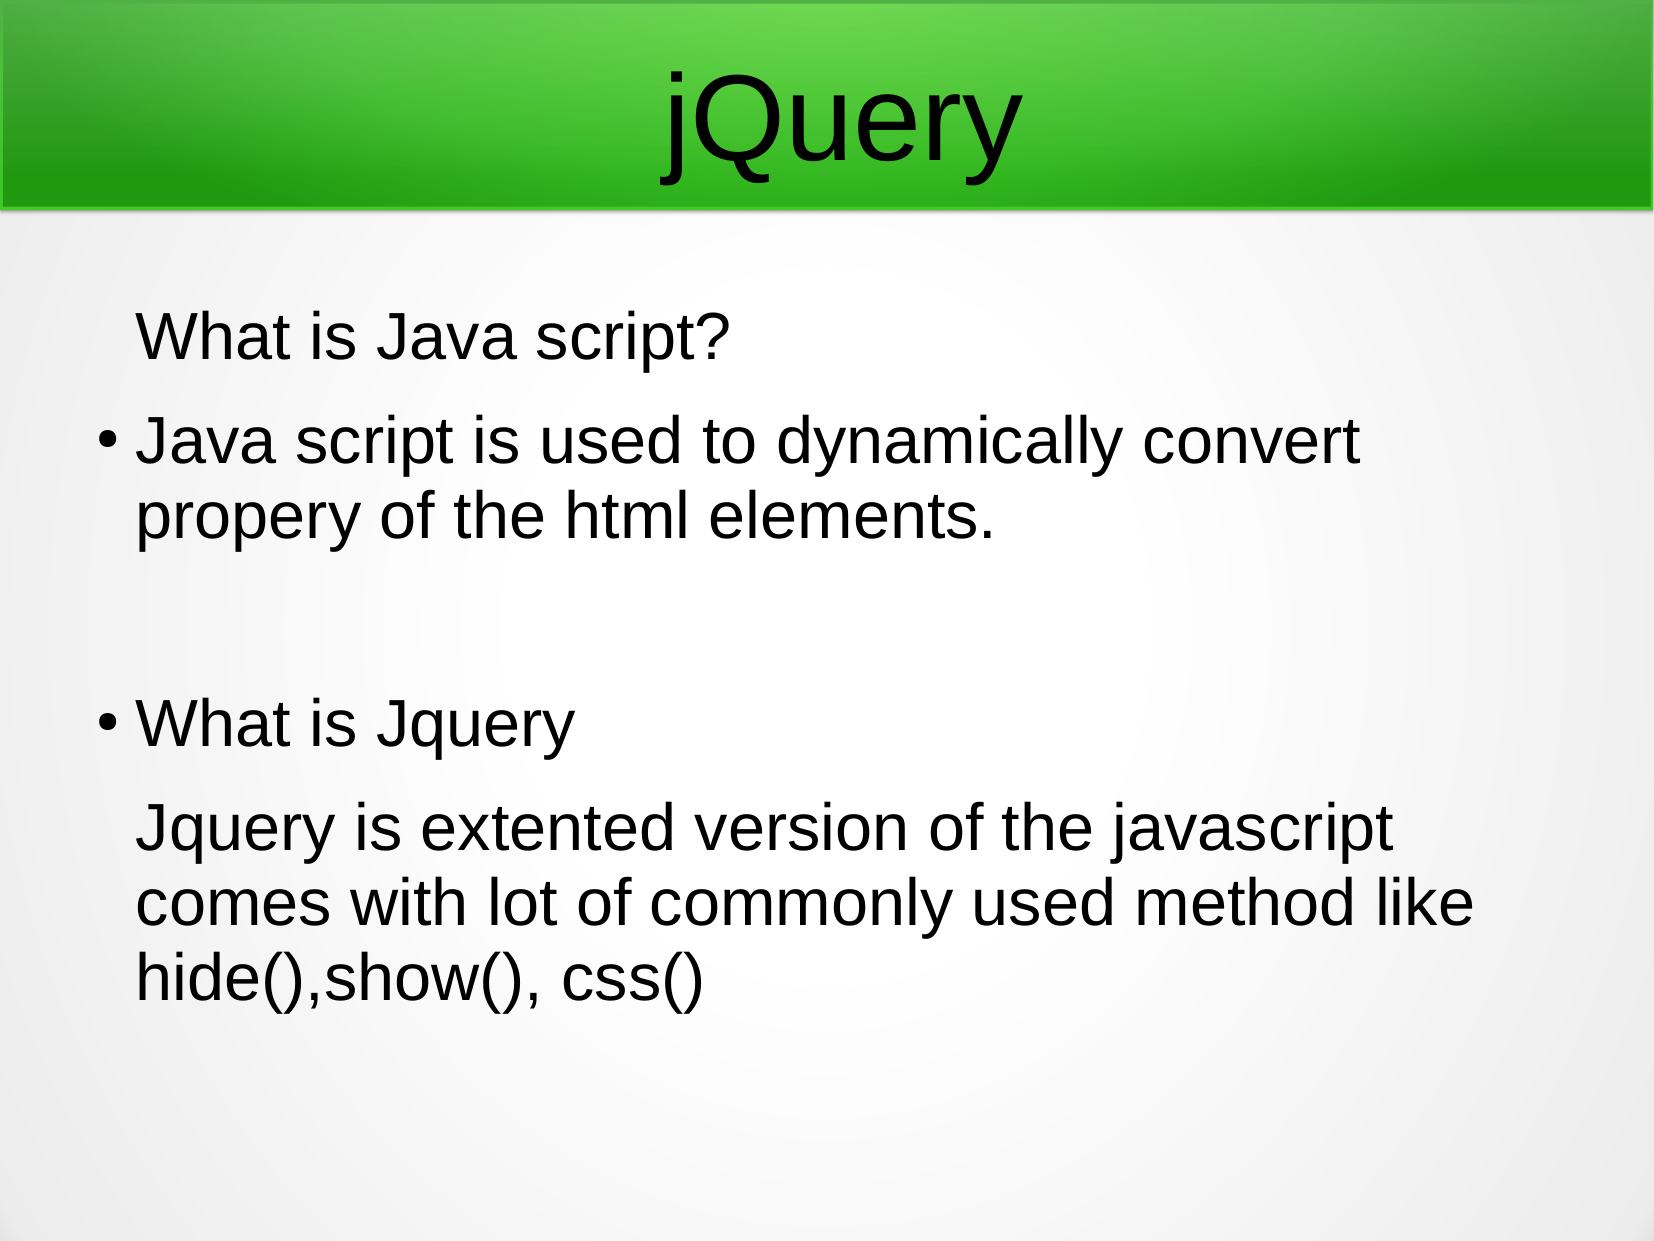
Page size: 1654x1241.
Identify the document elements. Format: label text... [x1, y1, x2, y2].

list What is Java script? Java script is used to dynamically convert propery of the html elements. What is Jquery Jquery is extented version of the javascript comes with lot of commonly used method like hide(),show(), css() [82, 299, 1571, 1019]
title jQuery [82, 47, 1571, 189]
